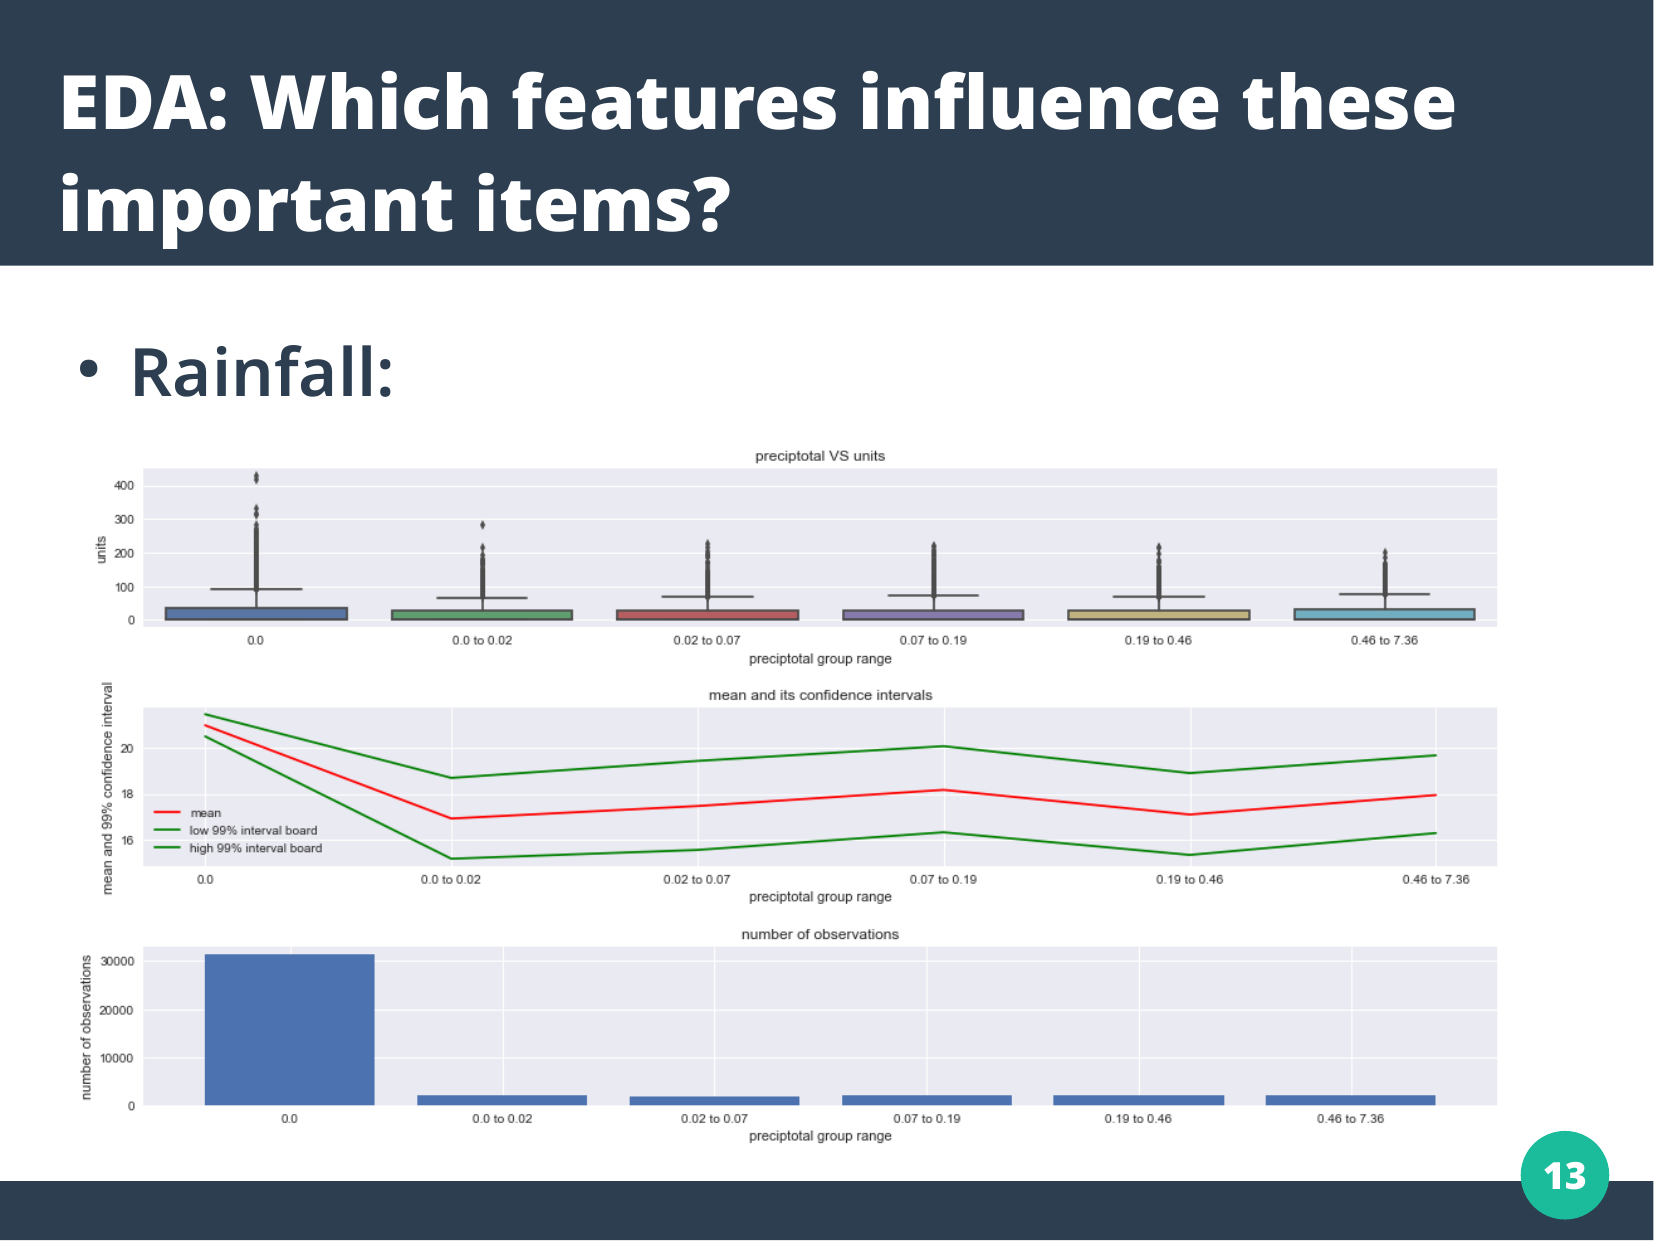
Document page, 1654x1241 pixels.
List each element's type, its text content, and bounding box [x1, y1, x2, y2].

list Rainfall: [59, 324, 1595, 1152]
picture [73, 442, 1506, 1152]
title EDA: Which features influence these important items? [59, 49, 1595, 207]
